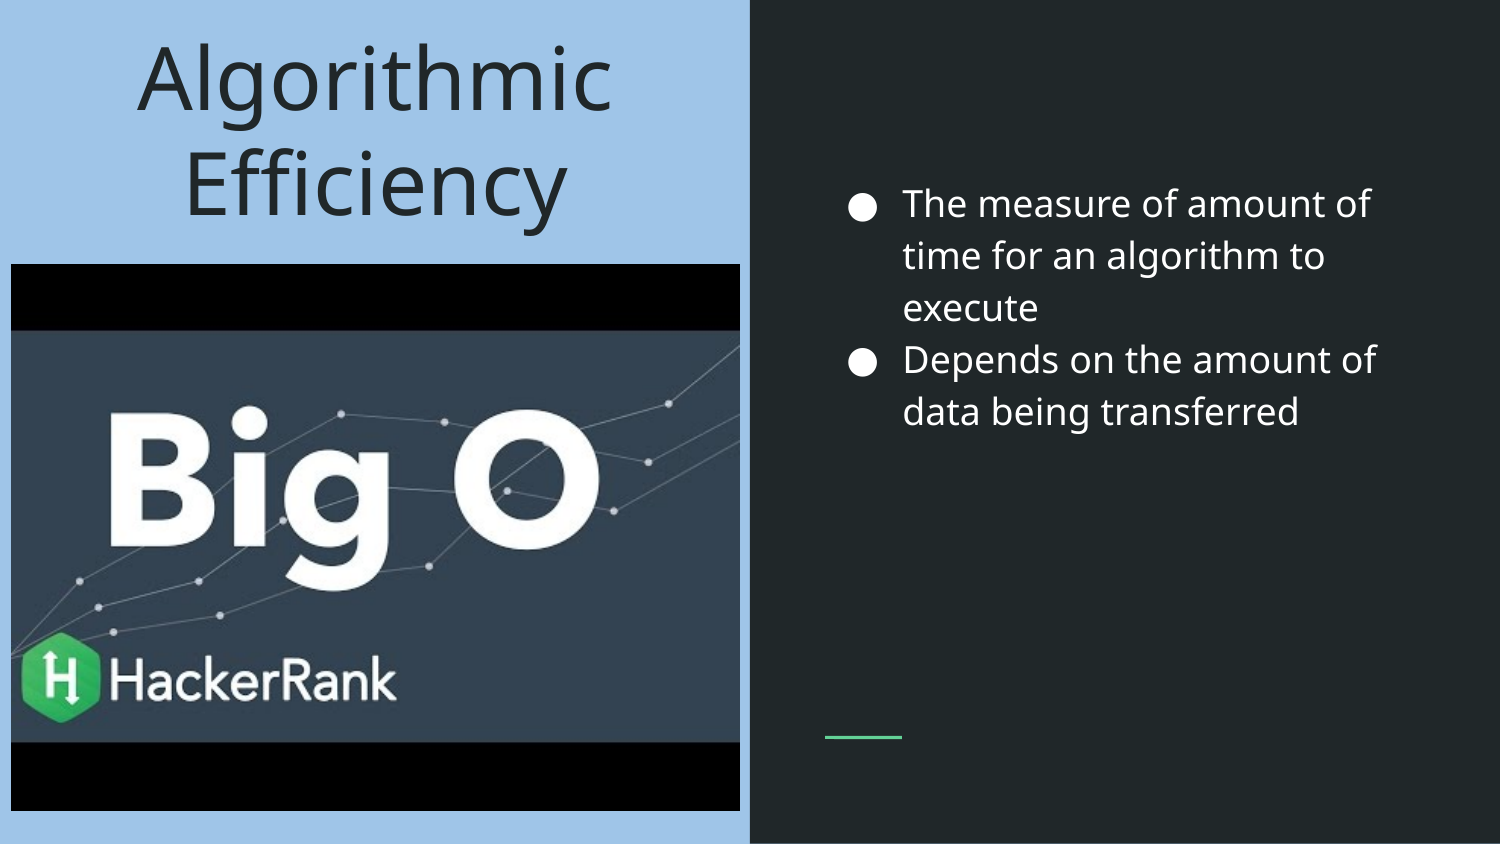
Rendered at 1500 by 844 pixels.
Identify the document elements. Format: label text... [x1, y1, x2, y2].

picture [11, 264, 740, 811]
title Algorithmic Efficiency [43, 0, 708, 248]
list The measure of amount of time for an algorithm to execute Depends on the amount of data being transferred [812, 0, 1442, 607]
